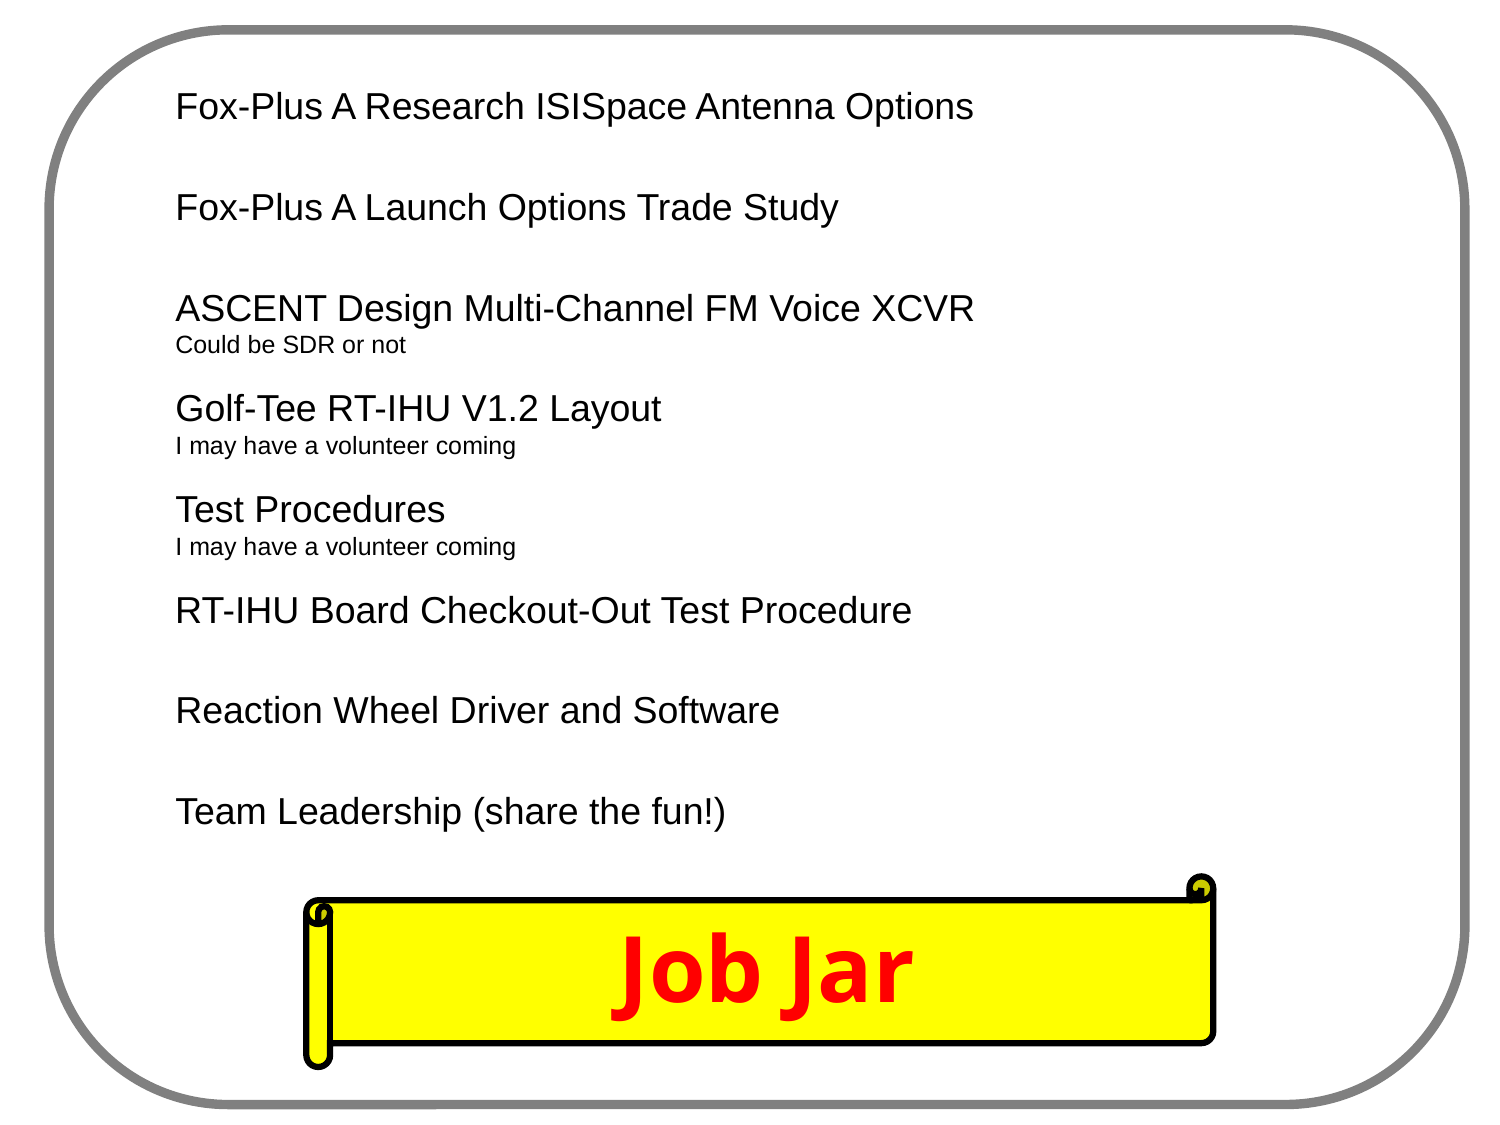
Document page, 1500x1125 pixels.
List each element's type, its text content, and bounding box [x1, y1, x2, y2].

text_box Reaction Wheel Driver and Software [160, 679, 1360, 777]
text_box Golf-Tee RT-IHU V1.2 Layout I may have a volunteer coming [160, 377, 1360, 467]
text_box Job Jar [260, 903, 1273, 1028]
text_box Fox-Plus A Launch Options Trade Study [160, 175, 1360, 286]
text_box [306, 1028, 1214, 1068]
text_box Fox-Plus A Research ISISpace Antenna Options [160, 75, 1360, 175]
text_box Team Leadership (share the fun!) [160, 779, 1360, 877]
text_box Test Procedures I may have a volunteer coming [160, 477, 1360, 568]
text_box [310, 877, 1214, 903]
text_box ASCENT Design Multi-Channel FM Voice XCVR Could be SDR or not [160, 286, 1360, 367]
text_box RT-IHU Board Checkout-Out Test Procedure [160, 578, 1360, 676]
